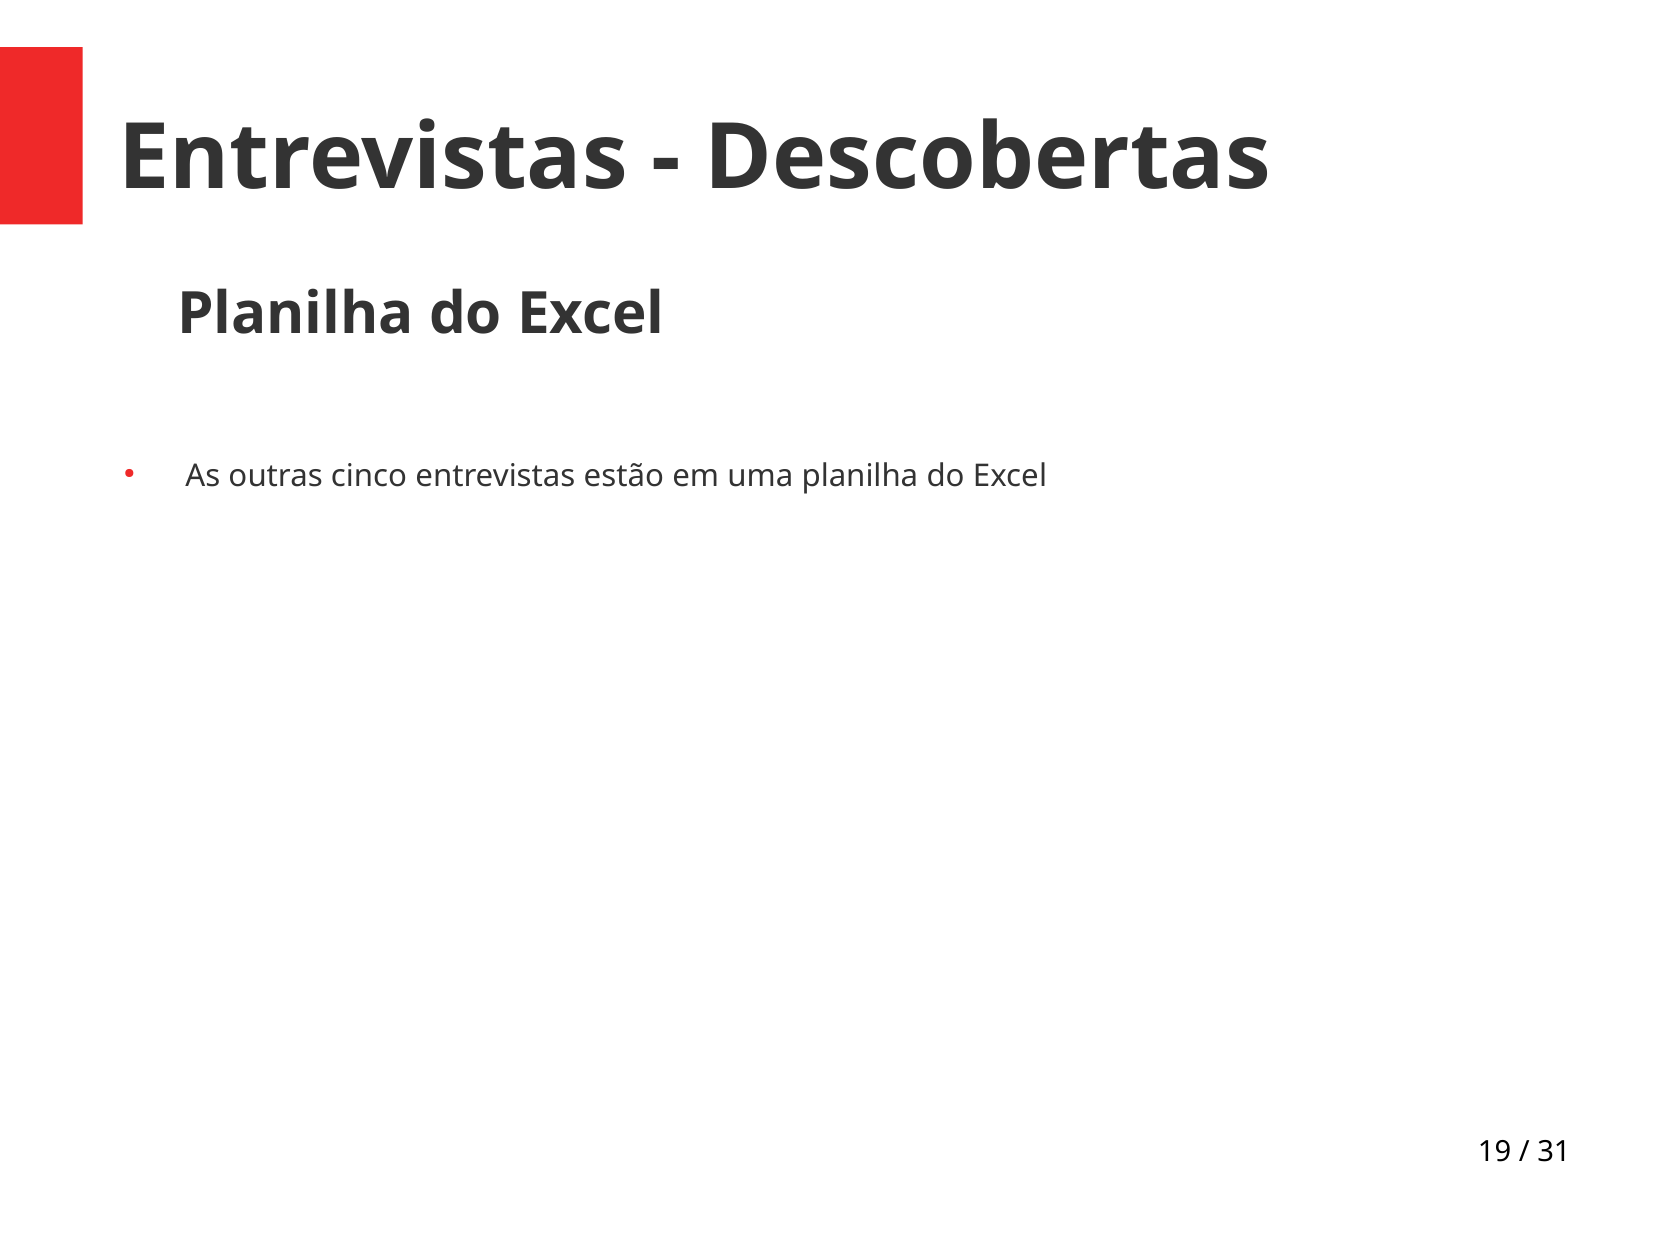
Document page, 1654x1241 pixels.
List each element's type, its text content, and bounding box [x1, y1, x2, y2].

title Entrevistas - Descobertas [118, 49, 1571, 257]
list Planilha do Excel As outras cinco entrevistas estão em uma planilha do Excel [106, 271, 1501, 1075]
